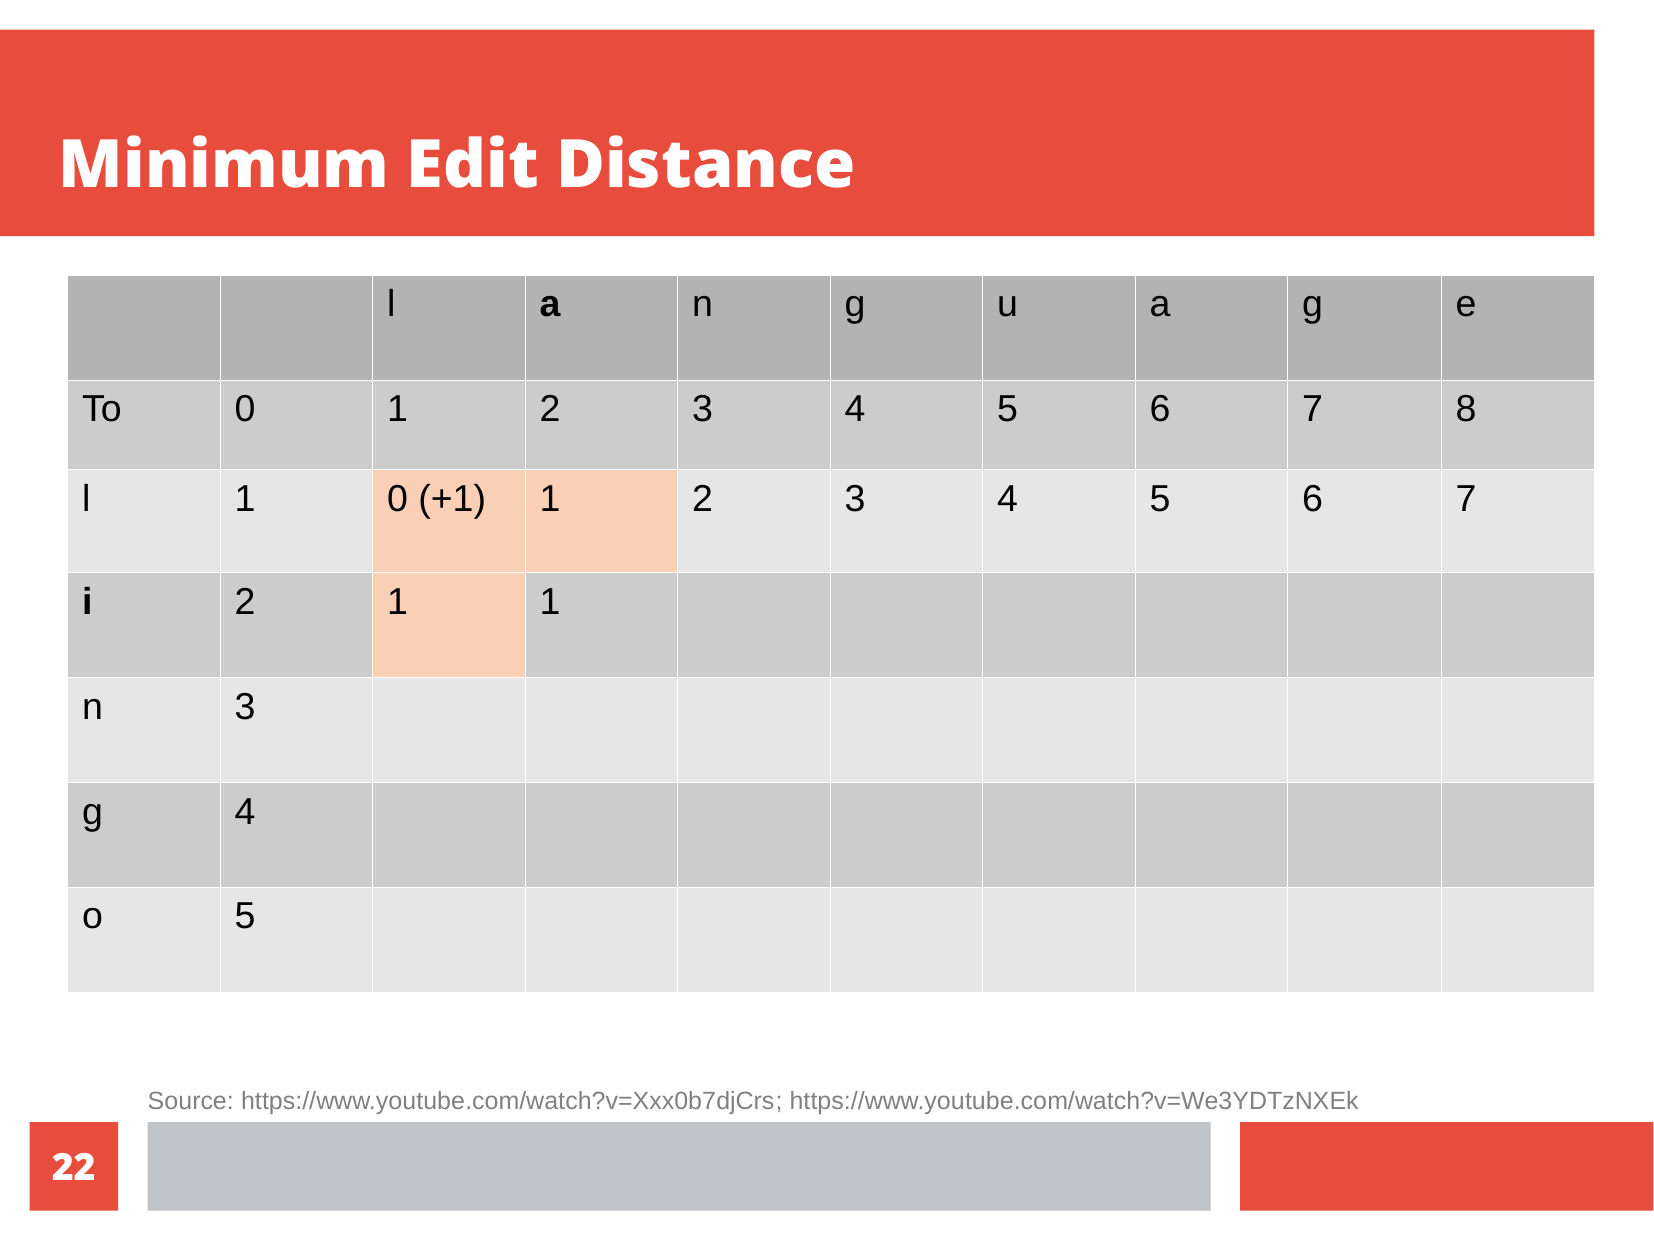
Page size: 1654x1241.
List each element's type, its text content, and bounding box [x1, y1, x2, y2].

table_cell 2 [221, 573, 372, 677]
table_cell 0 (+1) [373, 470, 525, 572]
table_cell [678, 888, 830, 992]
table_cell 7 [1288, 381, 1441, 469]
table_cell 4 [221, 783, 372, 887]
table_cell 2 [526, 381, 677, 469]
table_cell g [68, 783, 220, 887]
table_cell [1136, 783, 1287, 887]
table_cell 5 [983, 381, 1135, 469]
table_cell [831, 678, 982, 782]
table_cell [1136, 573, 1287, 677]
table_cell [526, 888, 677, 992]
table_cell 5 [221, 888, 372, 992]
table_cell 3 [831, 470, 982, 572]
table_cell 4 [831, 381, 982, 469]
table_cell [373, 888, 525, 992]
table_cell 3 [678, 381, 830, 469]
table_cell [1136, 888, 1287, 992]
table_cell [983, 678, 1135, 782]
table_header [221, 276, 372, 380]
table_cell 5 [1136, 470, 1287, 572]
table_cell 1 [373, 573, 525, 677]
table_cell [983, 573, 1135, 677]
table_cell [831, 888, 982, 992]
table_header n [678, 276, 830, 380]
table_cell [678, 573, 830, 677]
table_header g [831, 276, 982, 380]
table_cell [1288, 573, 1441, 677]
table_cell [373, 783, 525, 887]
table_cell 6 [1136, 381, 1287, 469]
table_header l [373, 276, 525, 380]
table_cell n [68, 678, 220, 782]
table_cell o [68, 888, 220, 992]
table_cell To [68, 381, 220, 469]
table_header a [1136, 276, 1287, 380]
table_cell [1288, 888, 1441, 992]
table_cell [983, 888, 1135, 992]
table_header u [983, 276, 1135, 380]
table_cell [1288, 678, 1441, 782]
table_cell [526, 678, 677, 782]
table_cell 1 [221, 470, 372, 572]
table_cell i [68, 573, 220, 677]
table_cell [1442, 573, 1594, 677]
table_header g [1288, 276, 1441, 380]
table_cell 6 [1288, 470, 1441, 572]
table_header [68, 276, 220, 380]
table_cell 2 [678, 470, 830, 572]
title Minimum Edit Distance [59, 59, 1595, 207]
table_cell l [68, 470, 220, 572]
table_cell 1 [526, 573, 677, 677]
table_cell [983, 783, 1135, 887]
table_cell [1442, 783, 1594, 887]
table_cell 7 [1442, 470, 1594, 572]
table_cell [526, 783, 677, 887]
table_cell [831, 783, 982, 887]
table_header e [1442, 276, 1594, 380]
table_cell 1 [526, 470, 677, 572]
list Source: https://www.youtube.com/watch?v=Xxx0b7djCrs; https://www.youtube.com/watch?v=We3YDTzNXEk [112, 1086, 1619, 1128]
table_cell [1136, 678, 1287, 782]
table_header a [526, 276, 677, 380]
table_cell [678, 678, 830, 782]
table_cell [373, 678, 525, 782]
table_cell [678, 783, 830, 887]
table_cell [1442, 888, 1594, 992]
table_cell 1 [373, 381, 525, 469]
table_cell [1442, 678, 1594, 782]
table_cell 3 [221, 678, 372, 782]
table_cell 4 [983, 470, 1135, 572]
table_cell 0 [221, 381, 372, 469]
table_cell [831, 573, 982, 677]
table_cell 8 [1442, 381, 1594, 469]
table_cell [1288, 783, 1441, 887]
